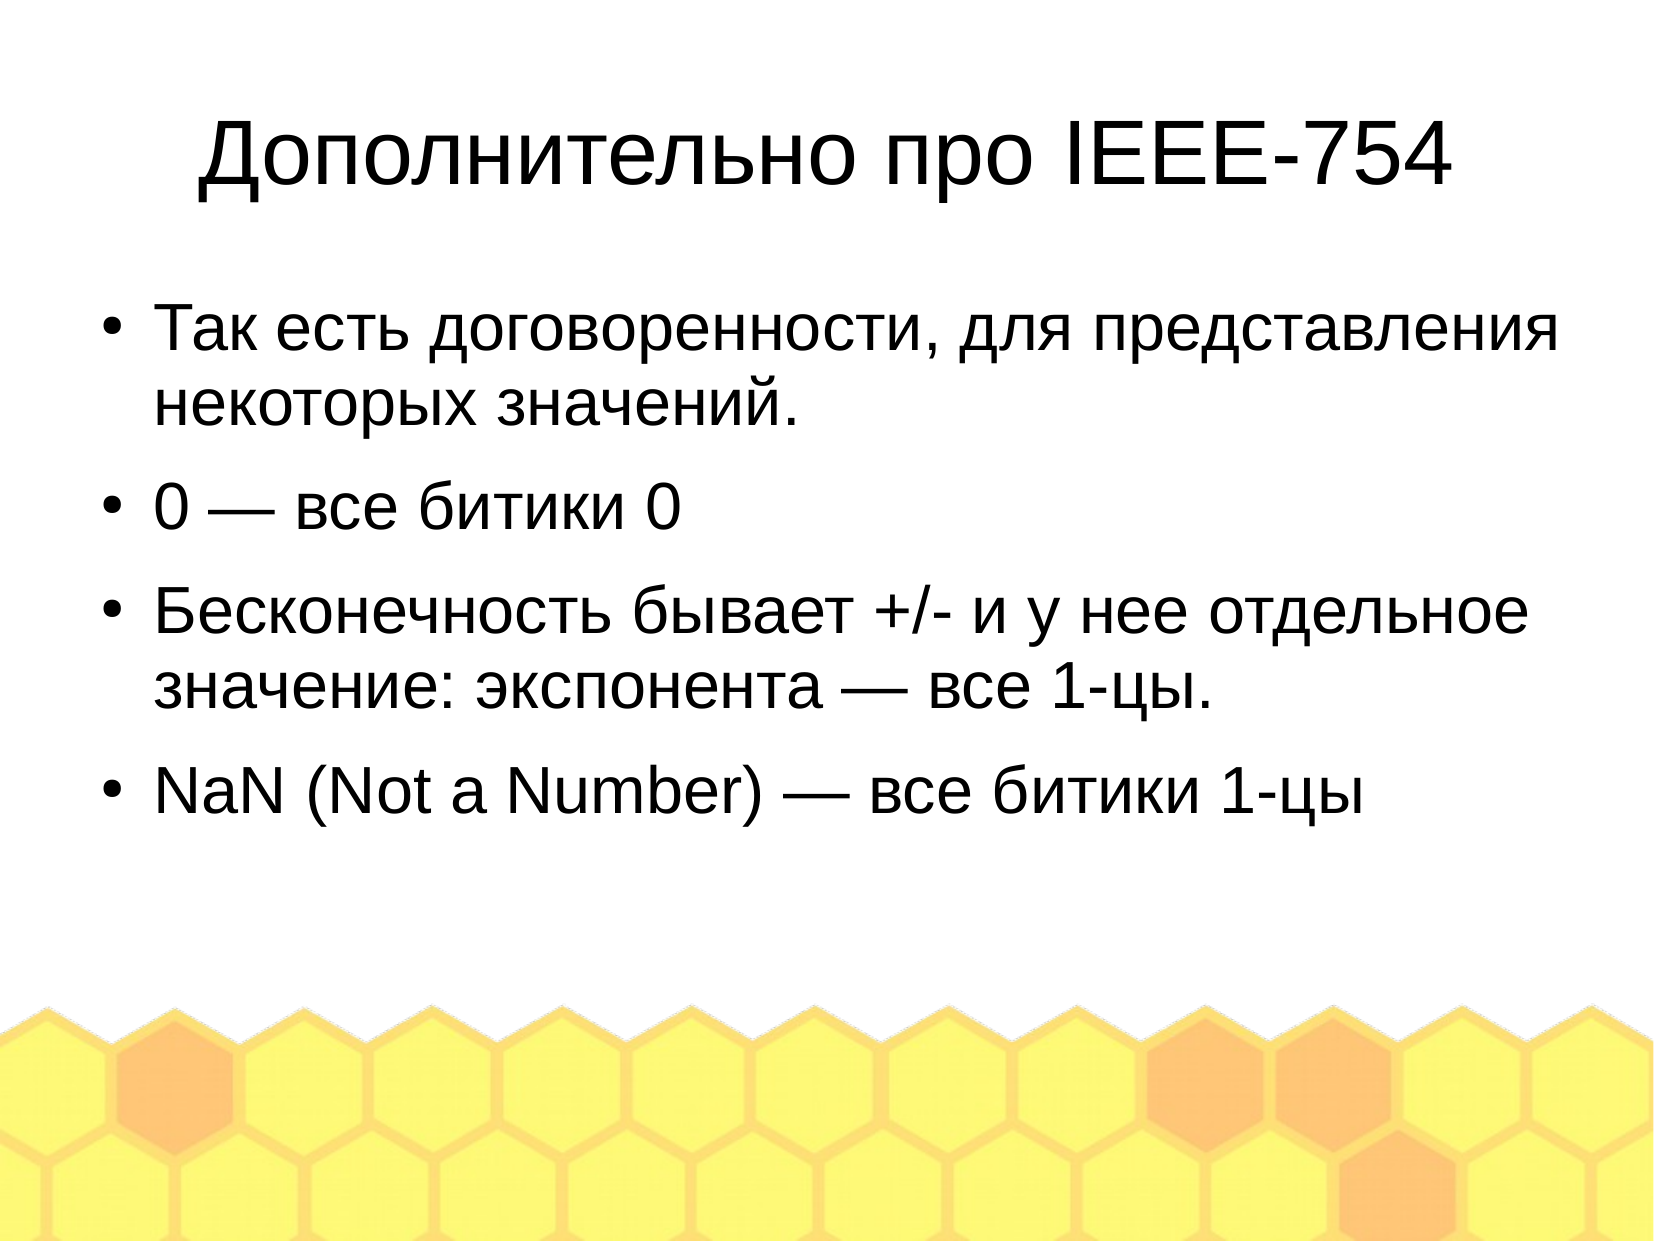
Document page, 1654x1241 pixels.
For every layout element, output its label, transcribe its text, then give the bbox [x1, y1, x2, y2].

list Так есть договоренности, для представления некоторых значений. 0 — все битики 0 Бесконечность бывает +/- и у нее отдельное значение: экспонента — все 1-цы. NaN (Not a Number) — все битики 1-цы [82, 290, 1571, 1010]
title Дополнительно про IEEE-754 [82, 49, 1571, 257]
picture [0, 1001, 1654, 1241]
